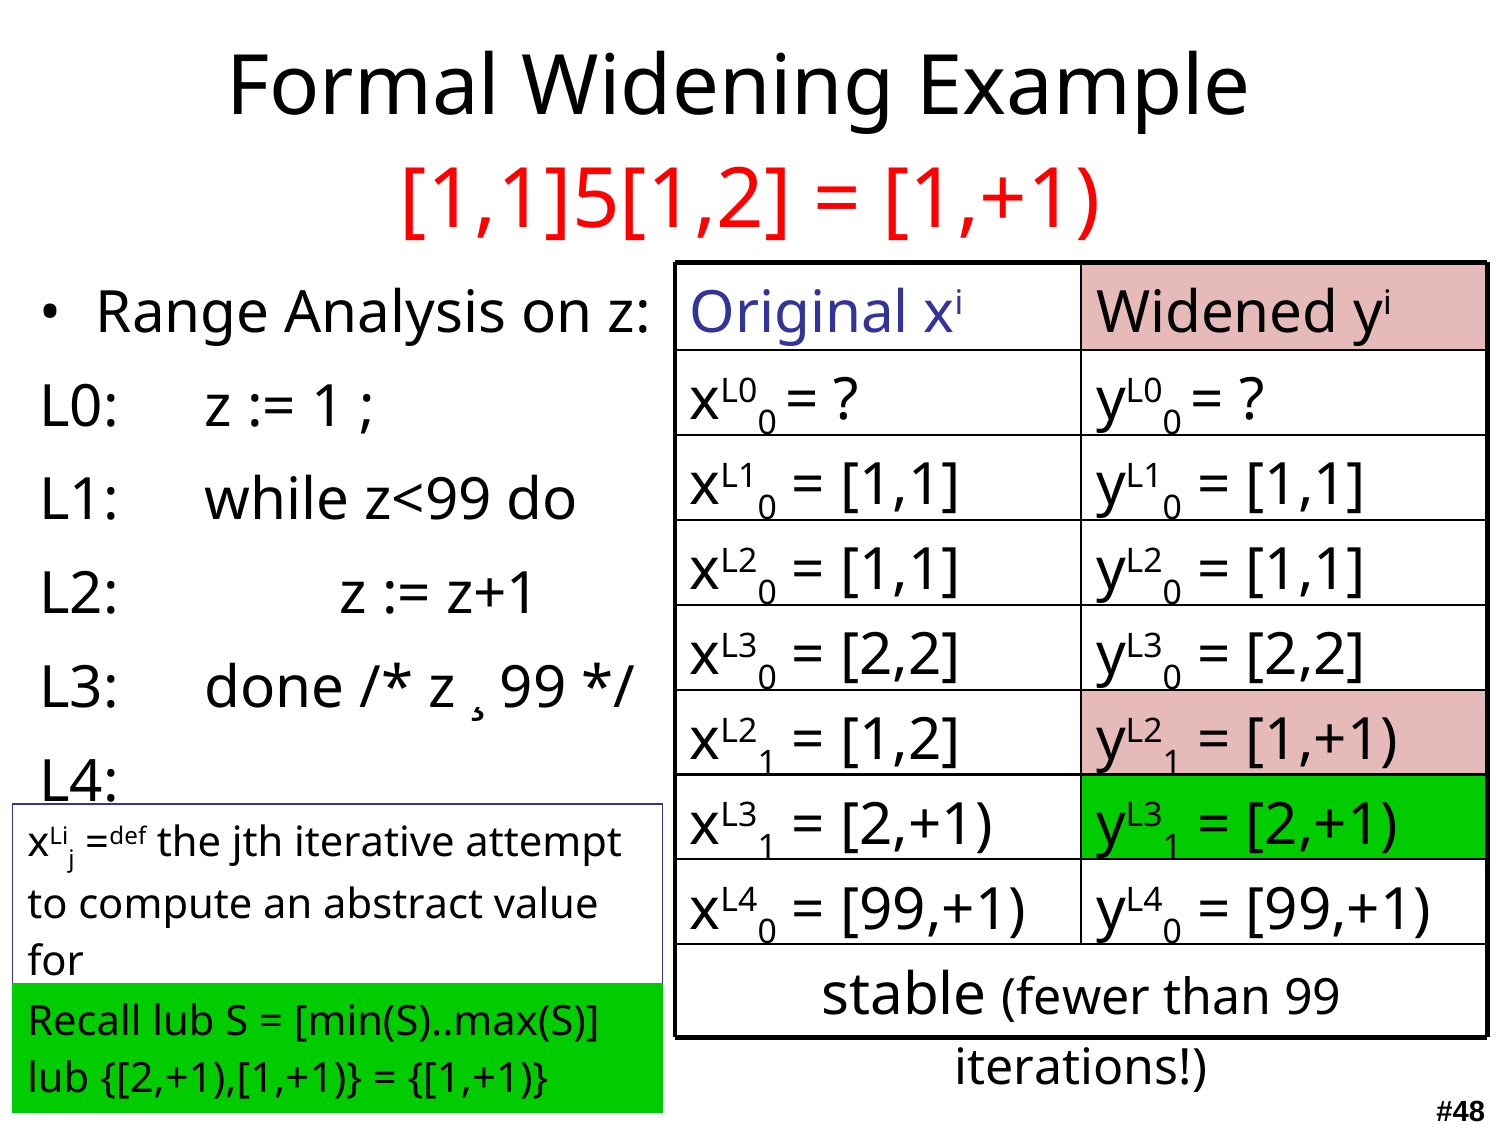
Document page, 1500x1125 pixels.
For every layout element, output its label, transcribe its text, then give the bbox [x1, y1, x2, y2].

text_box xL31 = [2,+1) [677, 776, 1080, 858]
text_box yL00 = ? [1167, 412, 1177, 432]
text_box xL30 = [2,2] [677, 606, 1080, 689]
text_box xL40 = [99,+1) [677, 860, 1080, 943]
text_box yL10 = [1,1] [1082, 436, 1485, 519]
text_box yL00 = ? [1082, 351, 1485, 434]
text_box Recall lub S = [min(S)..max(S)] lub {[2,+1),[1,+1)} = {[1,+1)} [12, 983, 663, 1113]
text_box xL20 = [1,1] [677, 521, 1080, 604]
text_box xLij =def the jth iterative attempt to compute an abstract value for z at label Li [12, 804, 663, 983]
title Formal Widening Example [1,1]5[1,2] = [1,+1) [24, 32, 1476, 246]
text_box yL40 = [99,+1) [1082, 860, 1485, 943]
text_box xL00 = ? [762, 412, 772, 432]
text_box stable (fewer than 99 iterations!) [677, 945, 1485, 1035]
text_box xL21 = [1,2] [677, 691, 1080, 773]
text_box yL31 = [2,+1) [1082, 776, 1485, 858]
text_box yL20 = [1,1] [1082, 521, 1485, 604]
text_box yL30 = [2,2] [1082, 606, 1485, 689]
text_box yL21 = [1,+1) [1082, 691, 1485, 773]
text_box Widened yi [1082, 265, 1485, 349]
text_box Original xi [677, 265, 1080, 349]
list Range Analysis on z: L0: z := 1 ; L1: while z<99 do L2: z := z+1 L3: done /* z ¸ 99 */ L4: [24, 262, 738, 1101]
text_box xL00 = ? [677, 351, 1080, 434]
text_box xL10 = [1,1] [677, 436, 1080, 519]
